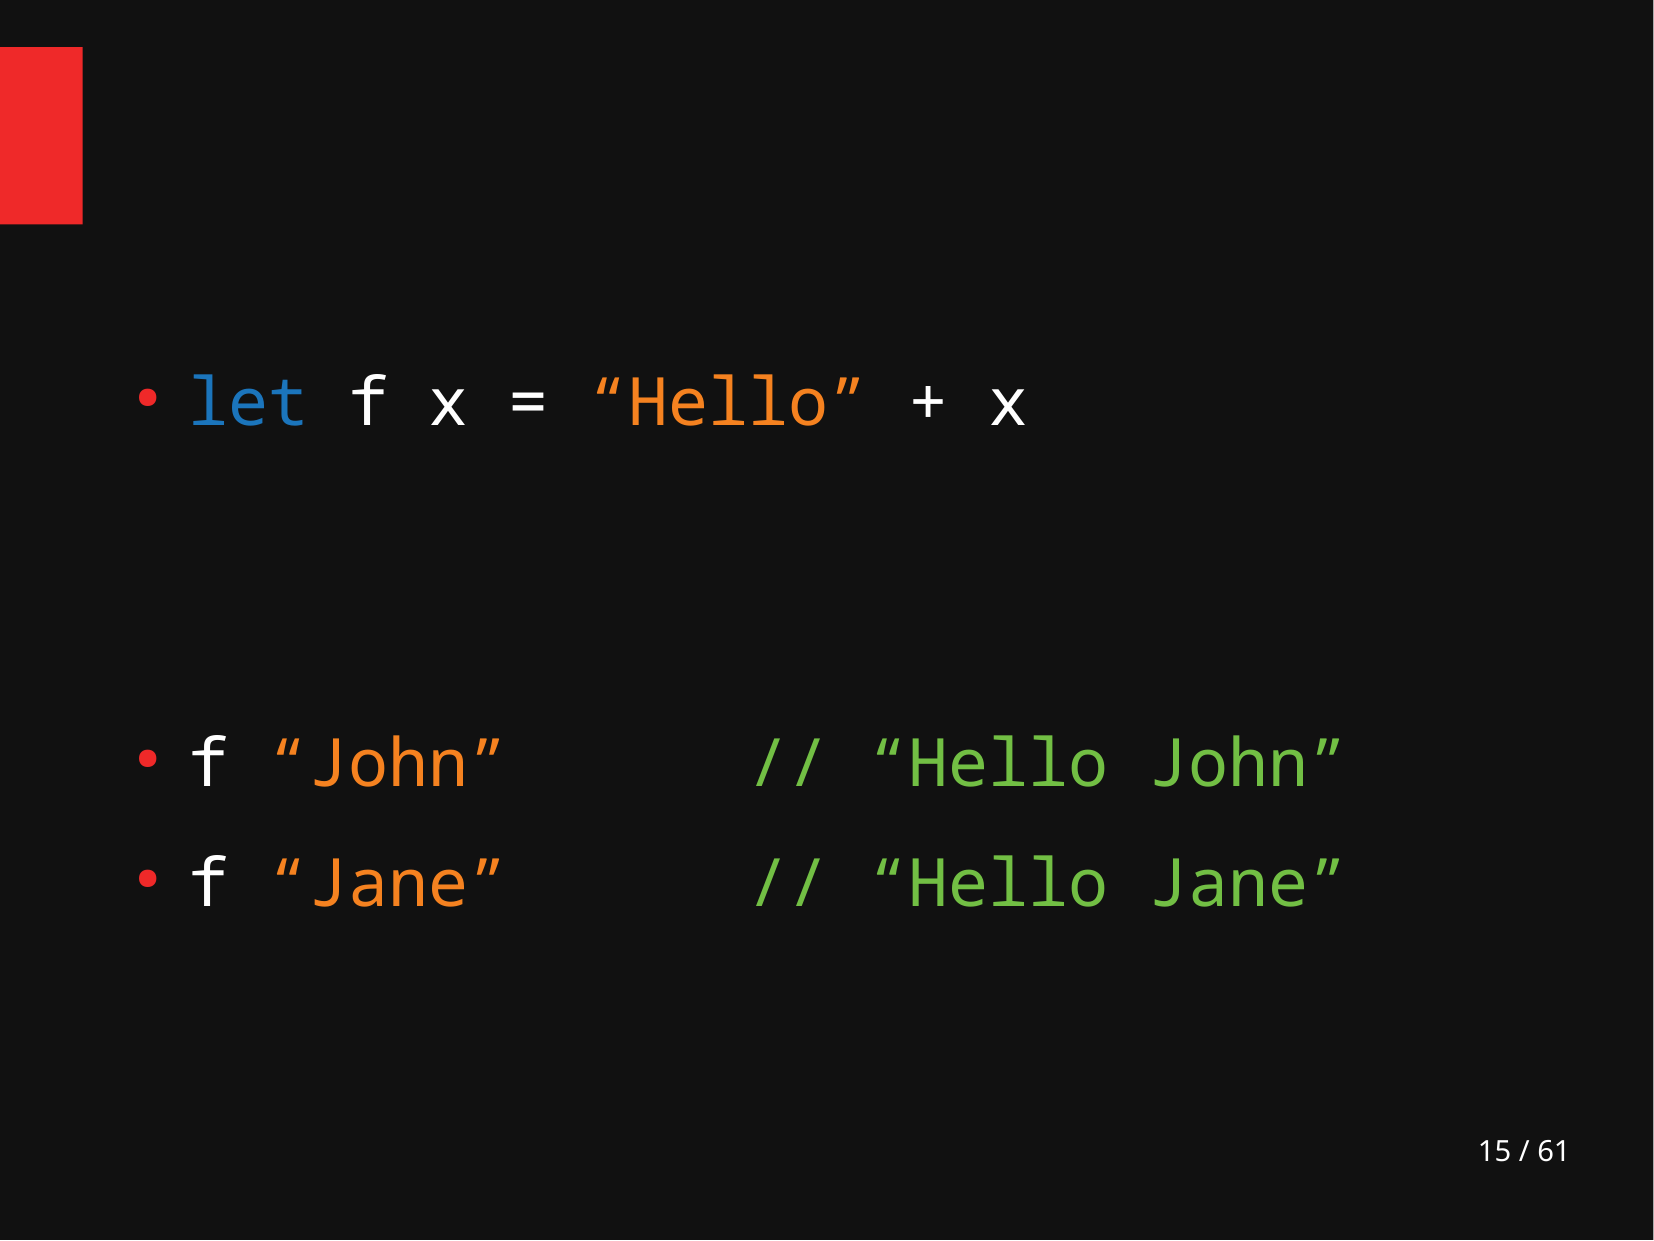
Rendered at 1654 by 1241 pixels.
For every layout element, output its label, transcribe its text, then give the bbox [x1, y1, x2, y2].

list let f x = “Hello” + x f “John” // “Hello John” f “Jane” // “Hello Jane” [118, 354, 1536, 1074]
